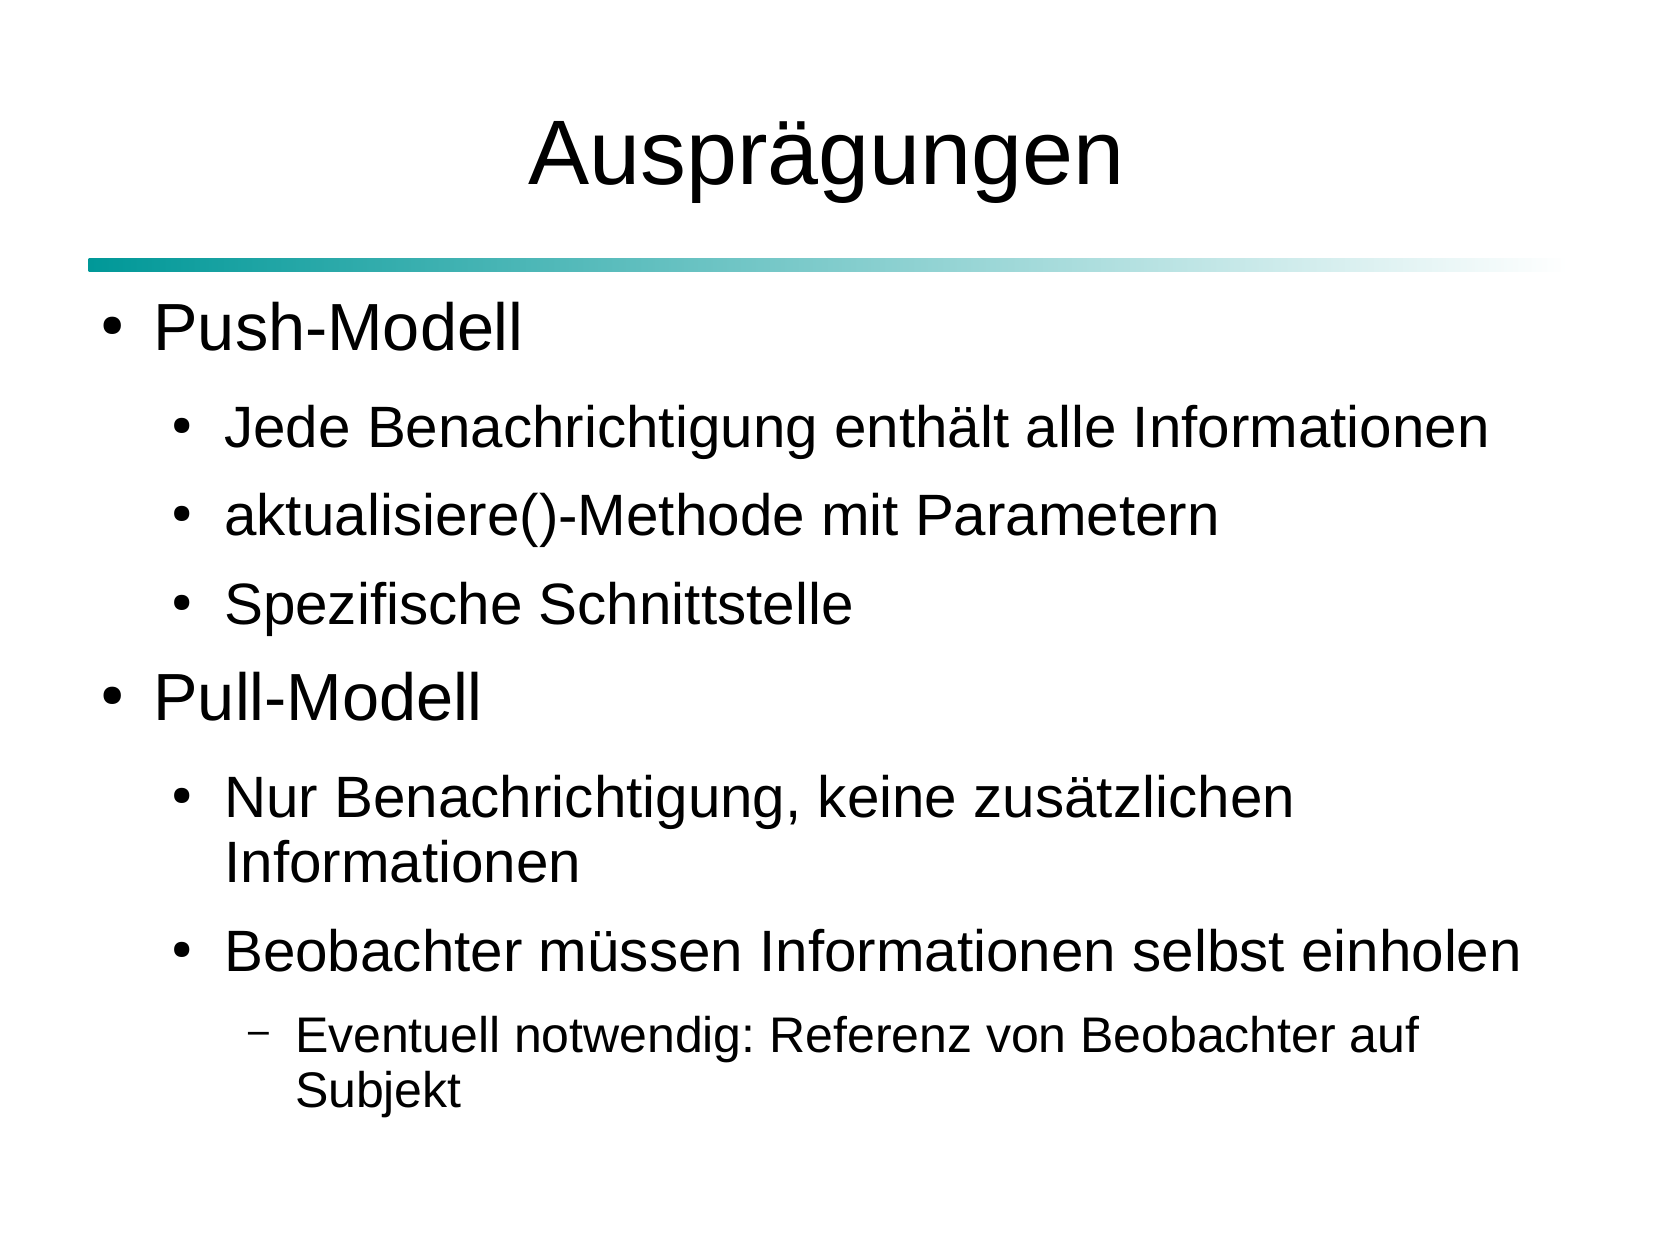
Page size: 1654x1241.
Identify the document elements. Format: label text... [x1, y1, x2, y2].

title Ausprägungen [82, 49, 1571, 257]
list Push-Modell Jede Benachrichtigung enthält alle Informationen aktualisiere()-Methode mit Parametern Spezifische Schnittstelle Pull-Modell Nur Benachrichtigung, keine zusätzlichen Informationen Beobachter müssen Informationen selbst einholen Eventuell notwendig: Referenz von Beobachter auf Subjekt [82, 290, 1571, 1118]
